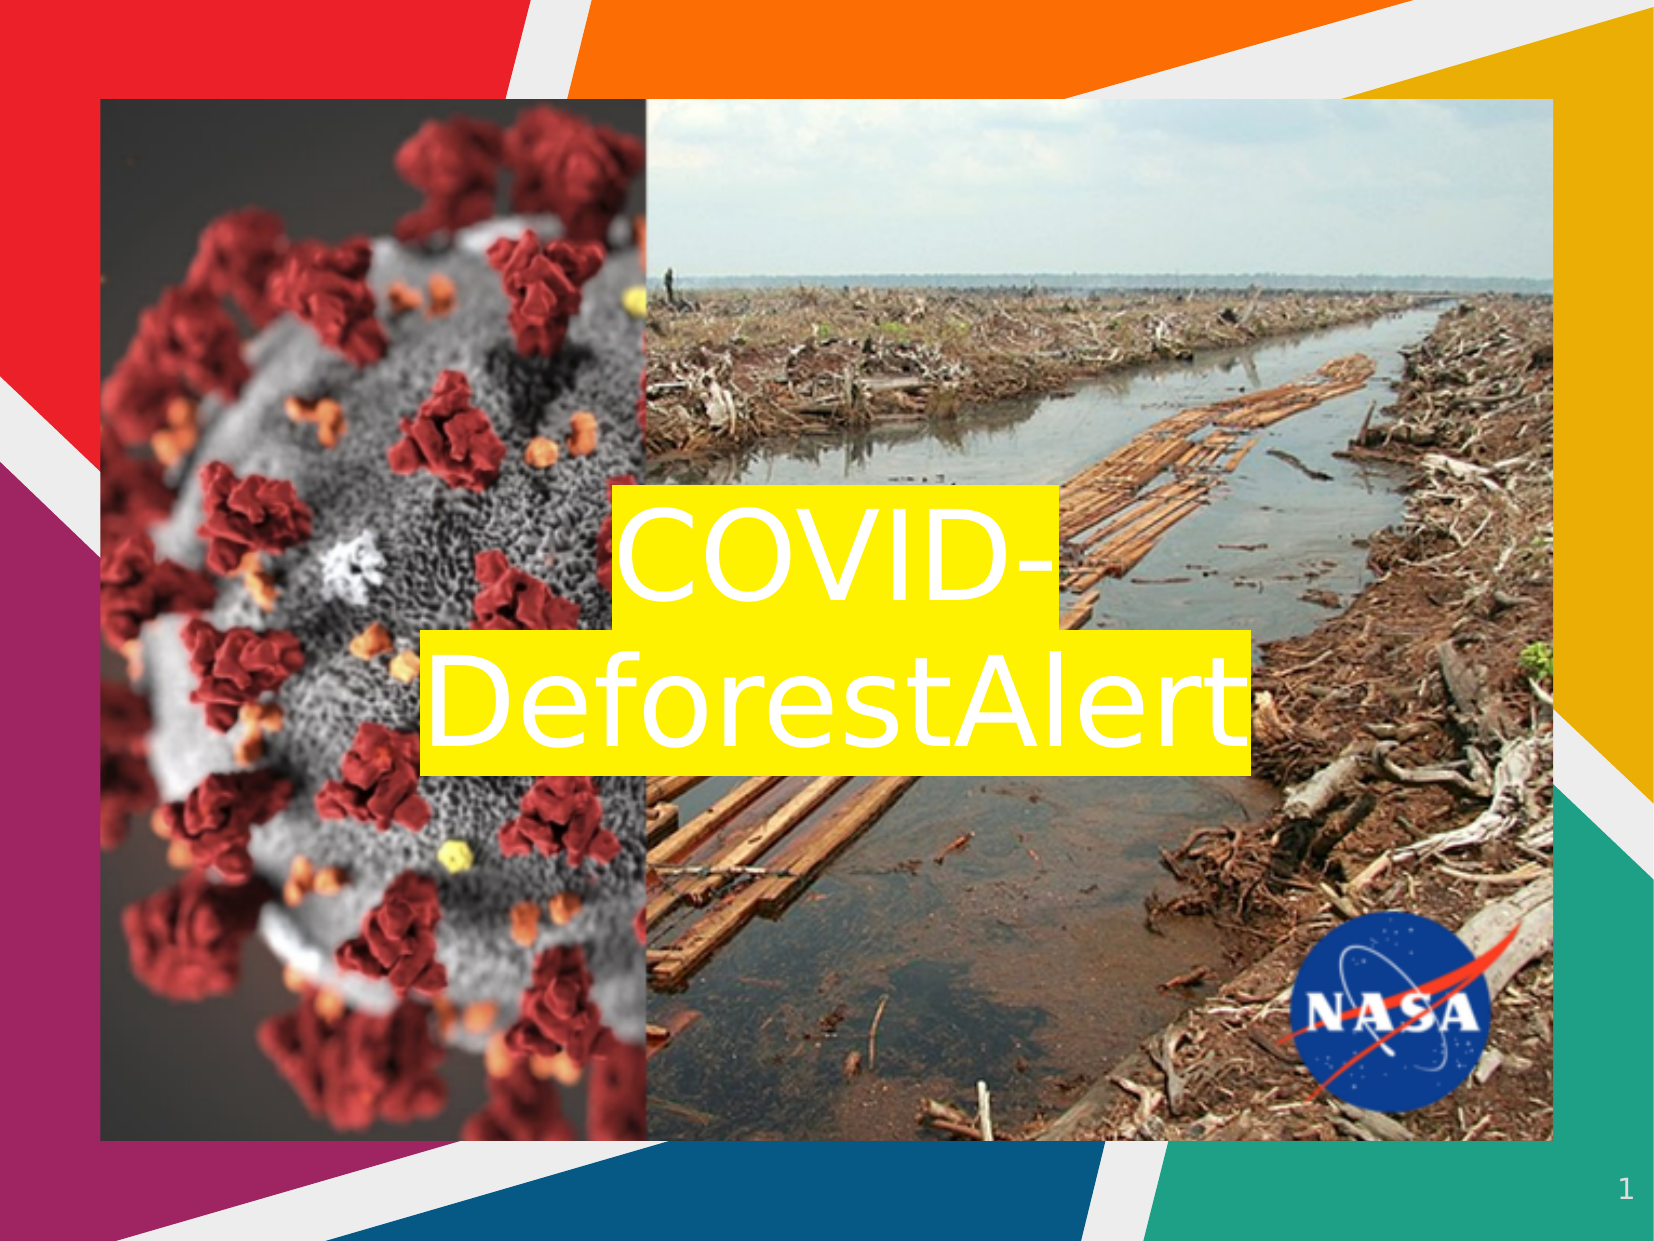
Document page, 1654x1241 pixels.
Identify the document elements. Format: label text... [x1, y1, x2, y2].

picture [100, 99, 1554, 1141]
text_box COVID-DeforestAlert [395, 193, 1276, 1068]
